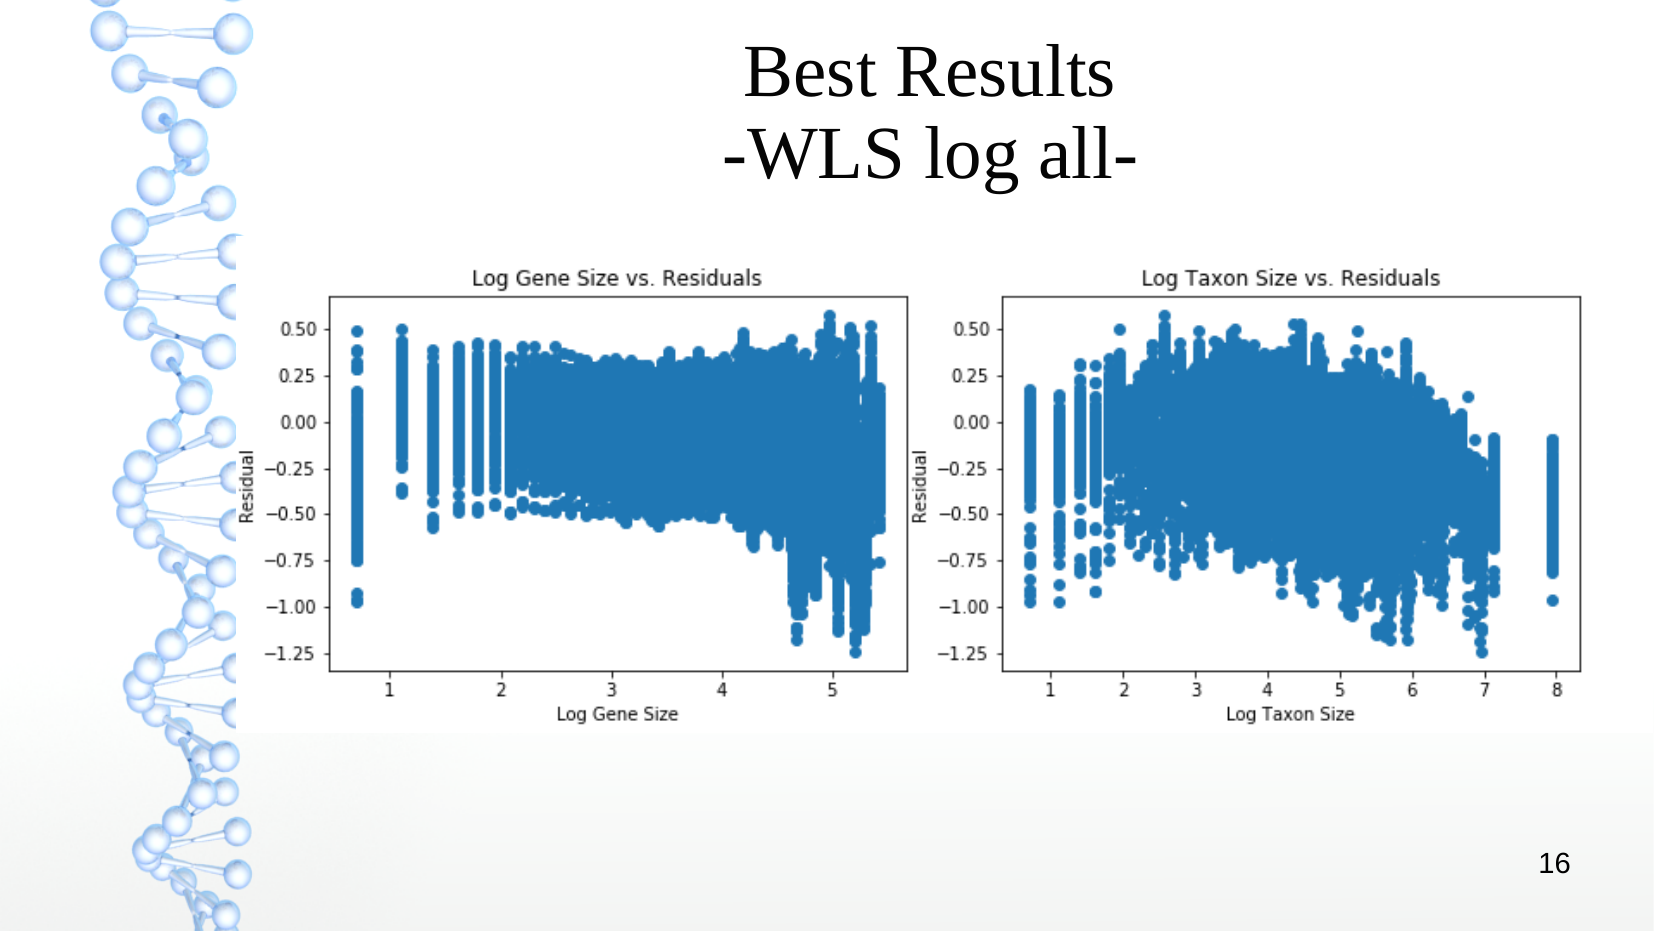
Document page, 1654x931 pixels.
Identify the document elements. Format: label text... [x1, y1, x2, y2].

title Best Results -WLS log all- [265, 29, 1595, 196]
picture [0, 0, 1654, 931]
